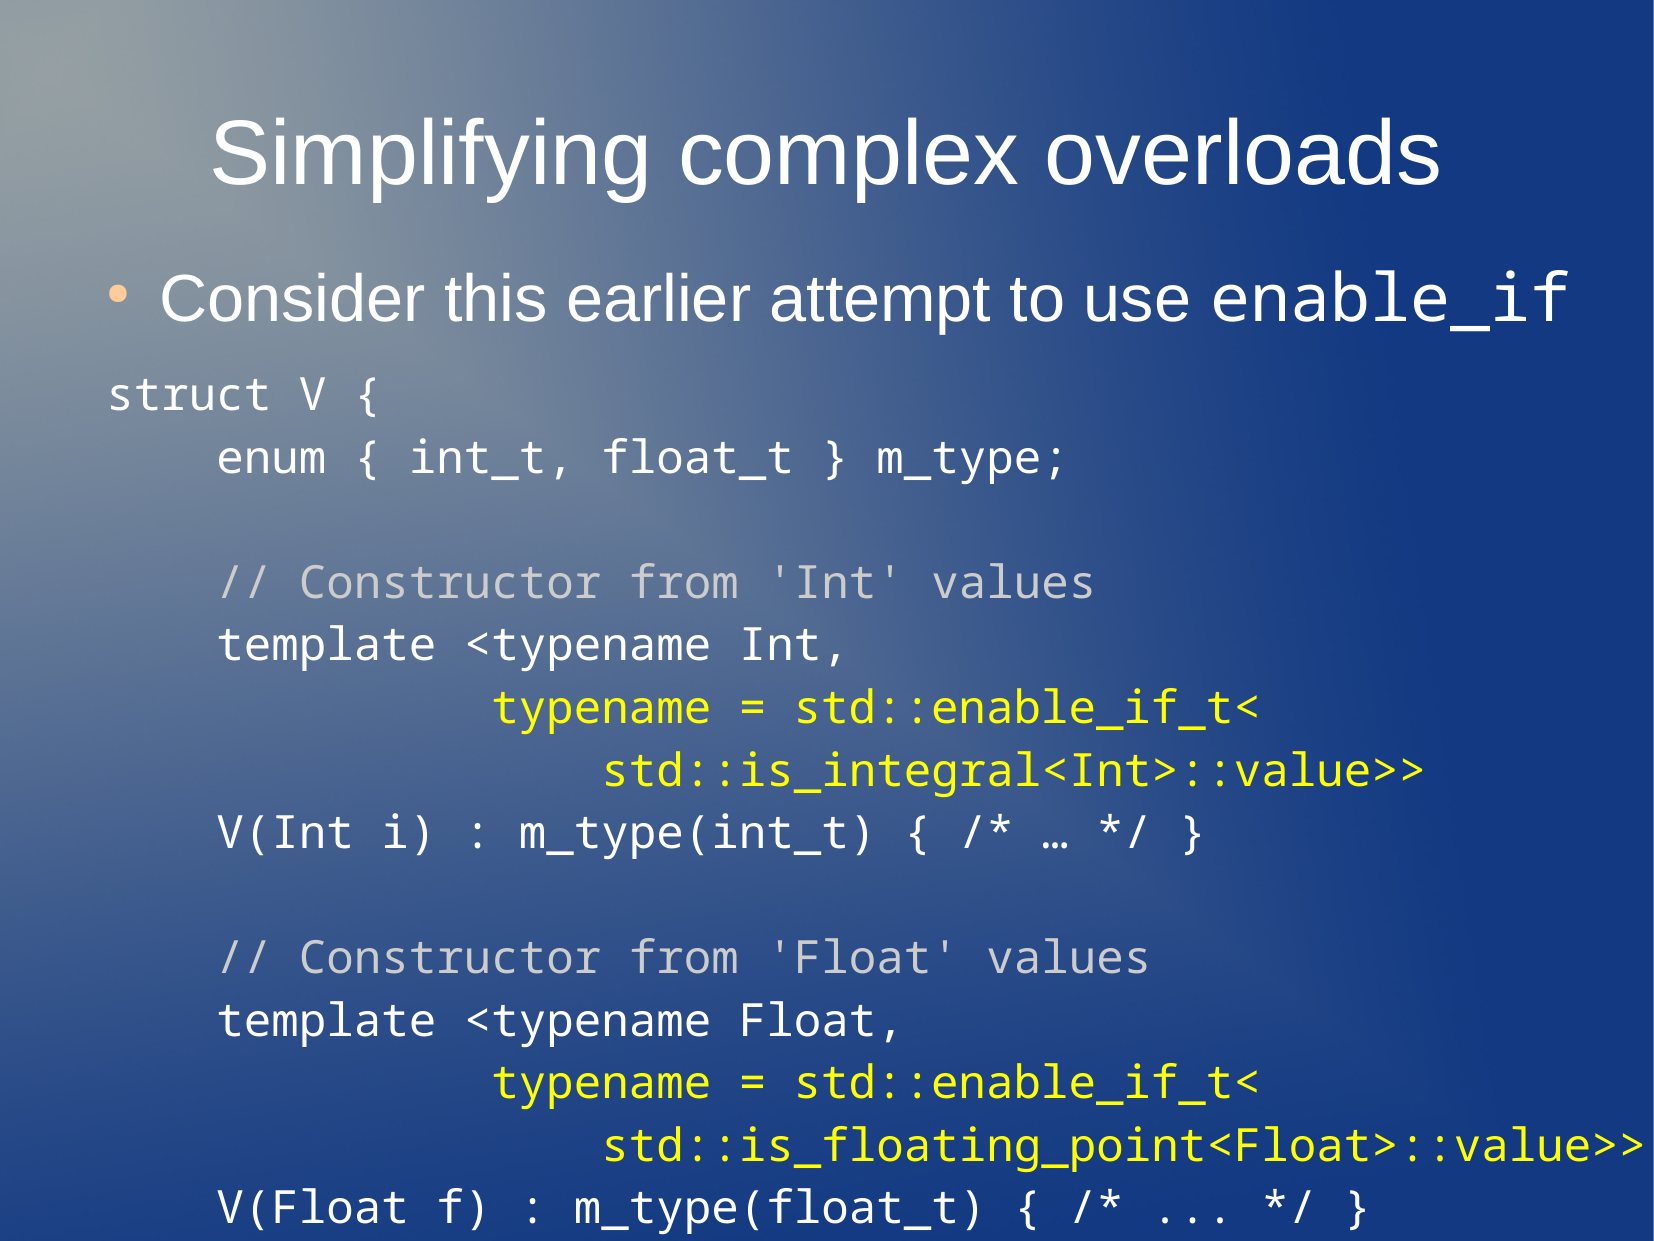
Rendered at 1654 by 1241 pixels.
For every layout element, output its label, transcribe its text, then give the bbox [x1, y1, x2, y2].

text_box Consider this earlier attempt to use enable_if [88, 249, 1595, 329]
title Simplifying complex overloads [82, 49, 1571, 257]
text_box struct V { enum { int_t, float_t } m_type; // Constructor from 'Int' values template <typename Int, typename = std::enable_if_t< std::is_integral<Int>::value>> V(Int i) : m_type(int_t) { /* … */ } // Constructor from 'Float' values template <typename Float, typename = std::enable_if_t< std::is_floating_point<Float>::value>> V(Float f) : m_type(float_t) { /* ... */ } }; [91, 354, 1536, 1182]
picture [0, 0, 1654, 1241]
